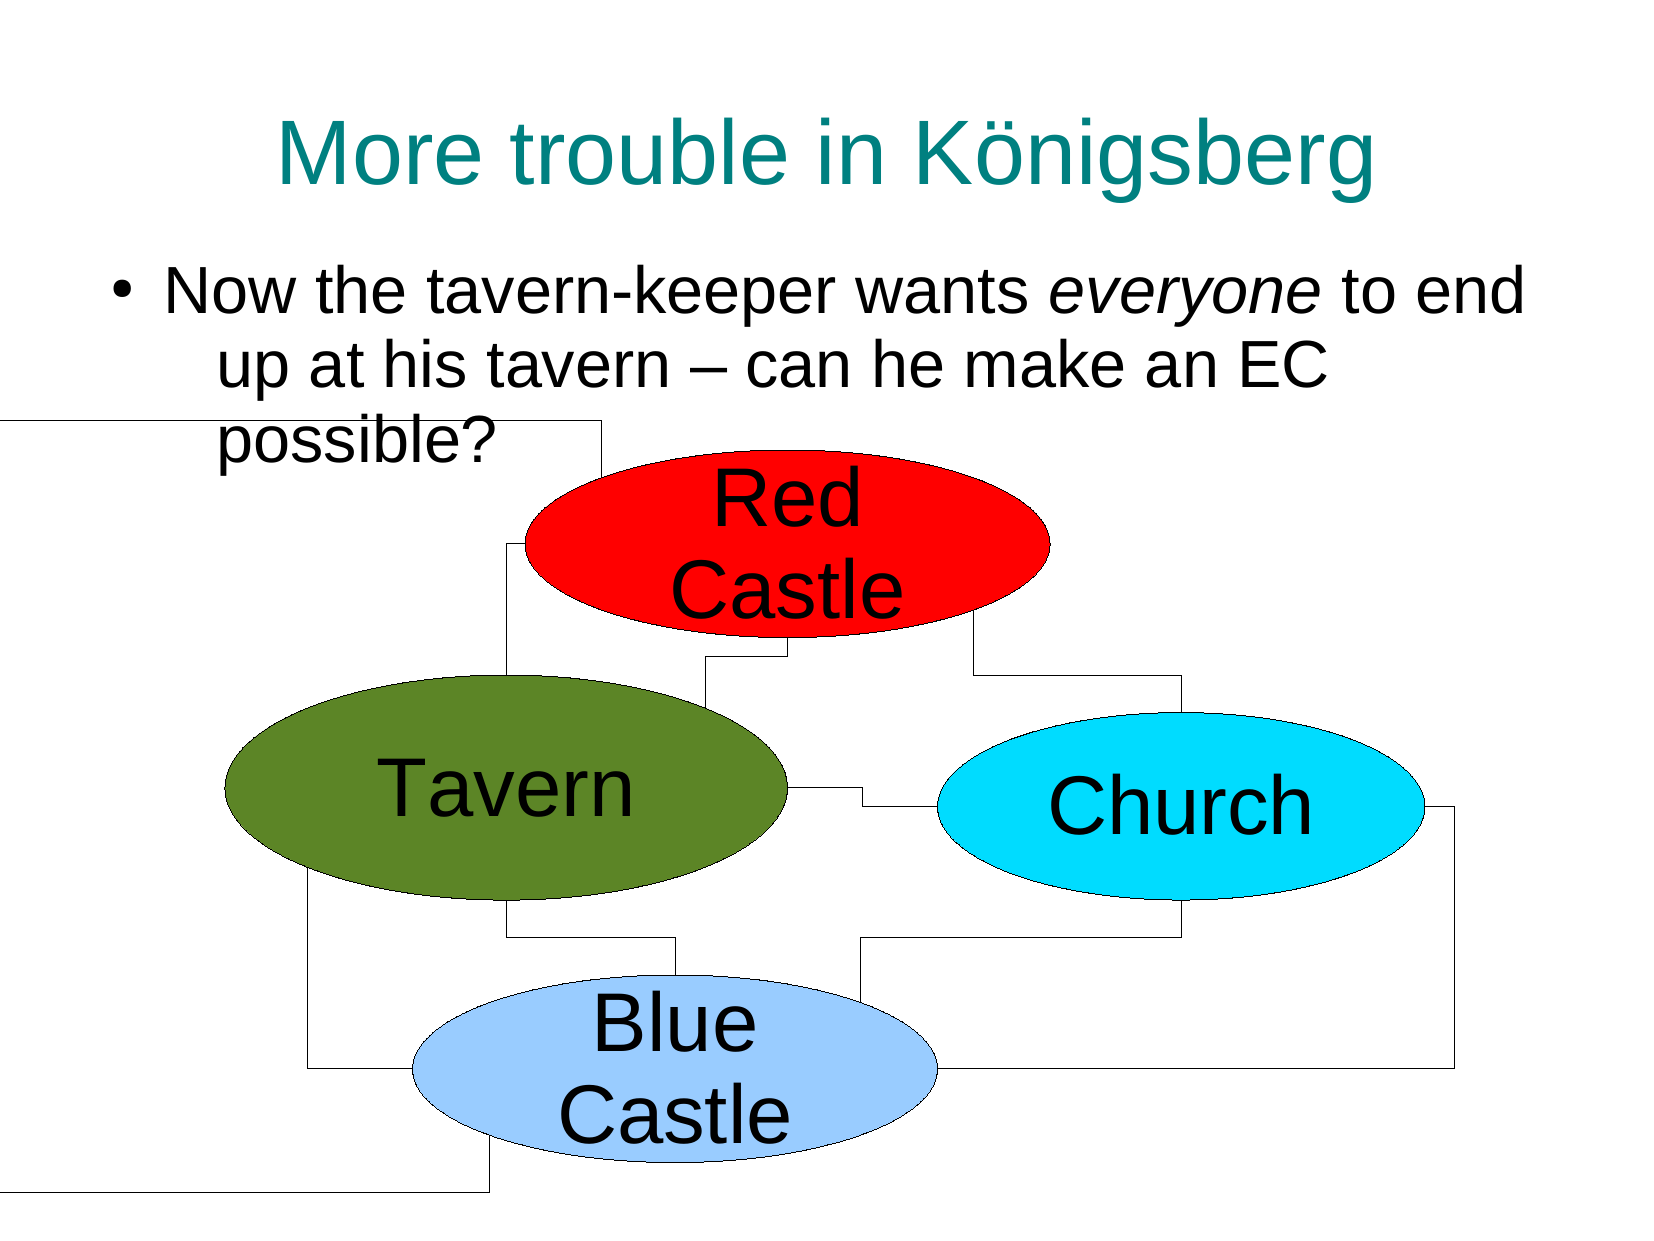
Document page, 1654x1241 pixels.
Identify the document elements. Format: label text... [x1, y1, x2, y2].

list Now the tavern-keeper wants everyone to end up at his tavern – can he make an EC possible? [75, 421, 601, 451]
text_box Blue Castle [412, 975, 938, 1163]
text_box Red Castle [525, 450, 1051, 638]
list Now the tavern-keeper wants everyone to end up at his tavern – can he make an EC possible? [75, 252, 1564, 451]
text_box Tavern [224, 675, 788, 901]
title More trouble in Königsberg [82, 49, 1571, 257]
text_box Church [937, 712, 1425, 901]
